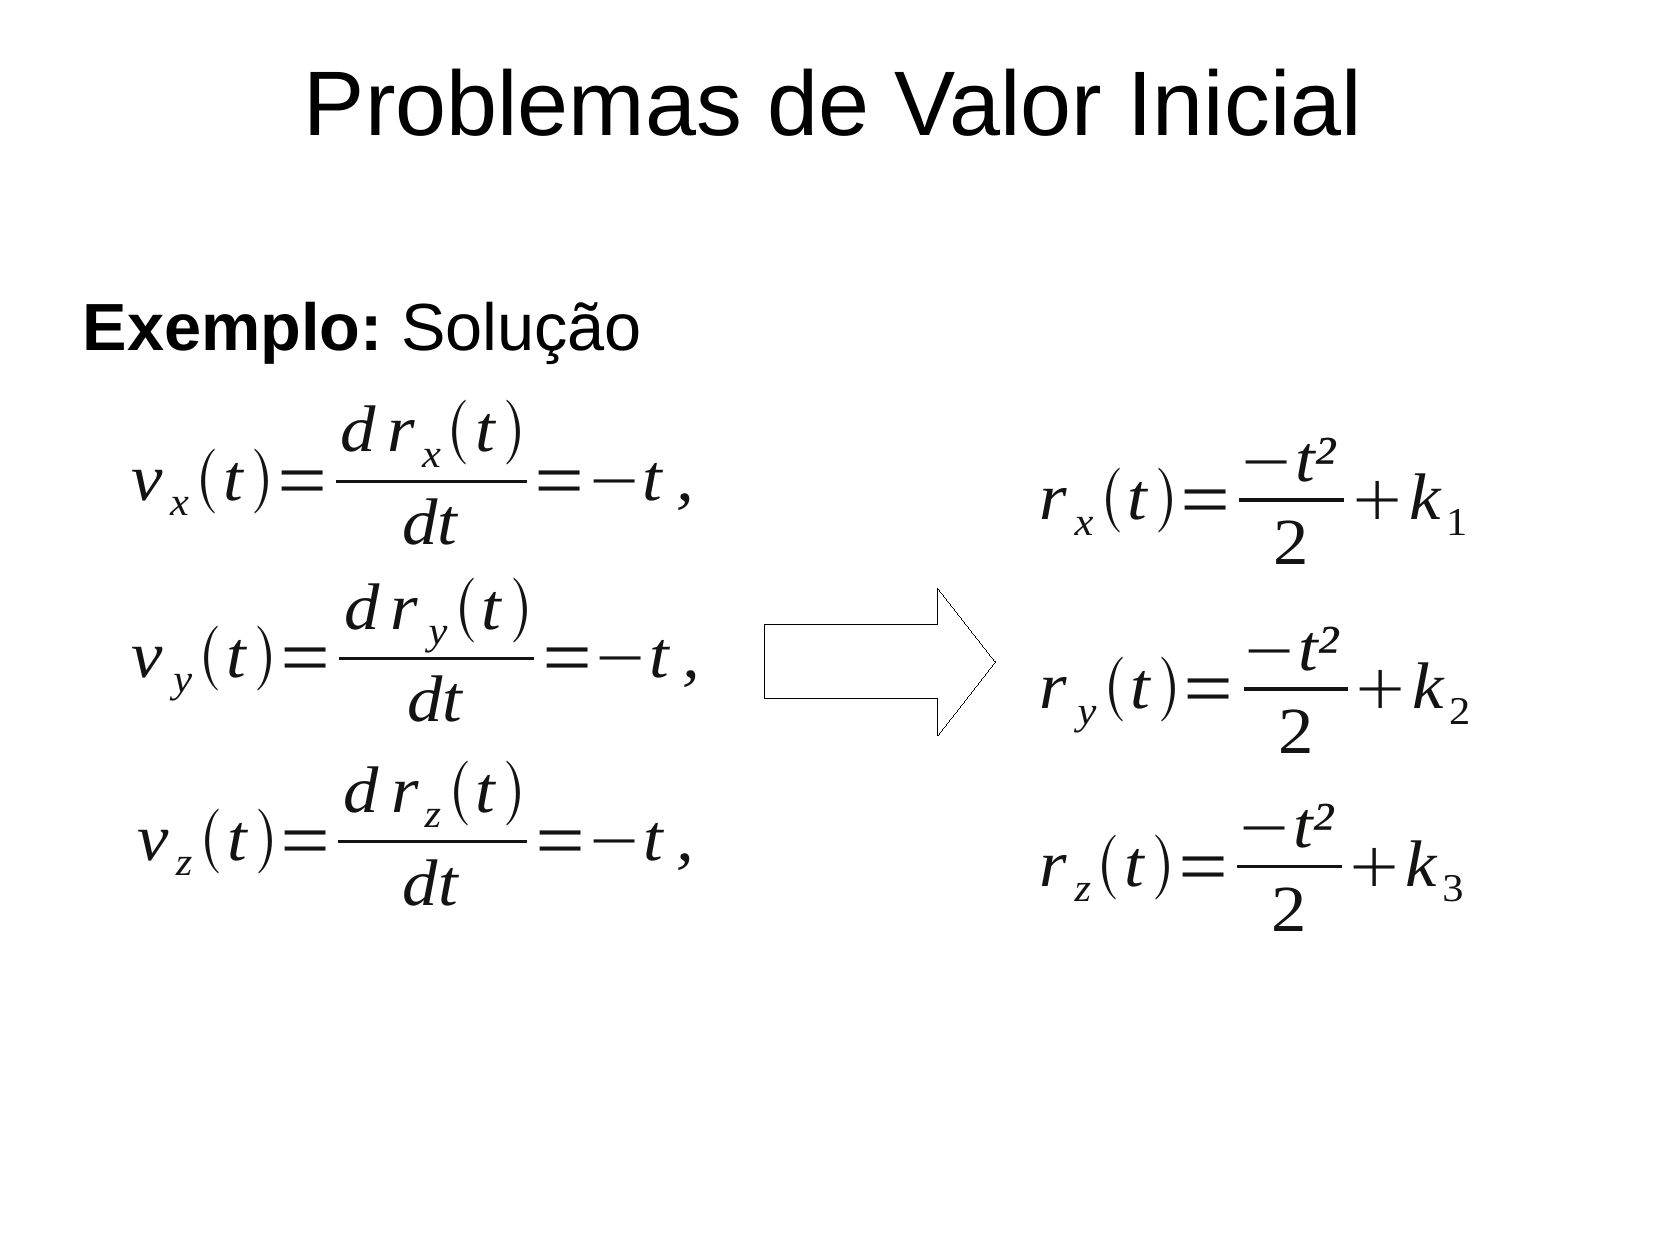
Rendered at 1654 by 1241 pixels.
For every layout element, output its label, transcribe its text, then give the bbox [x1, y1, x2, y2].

list Exemplo: Solução [82, 290, 1571, 1109]
title Problemas de Valor Inicial [77, 0, 1566, 208]
